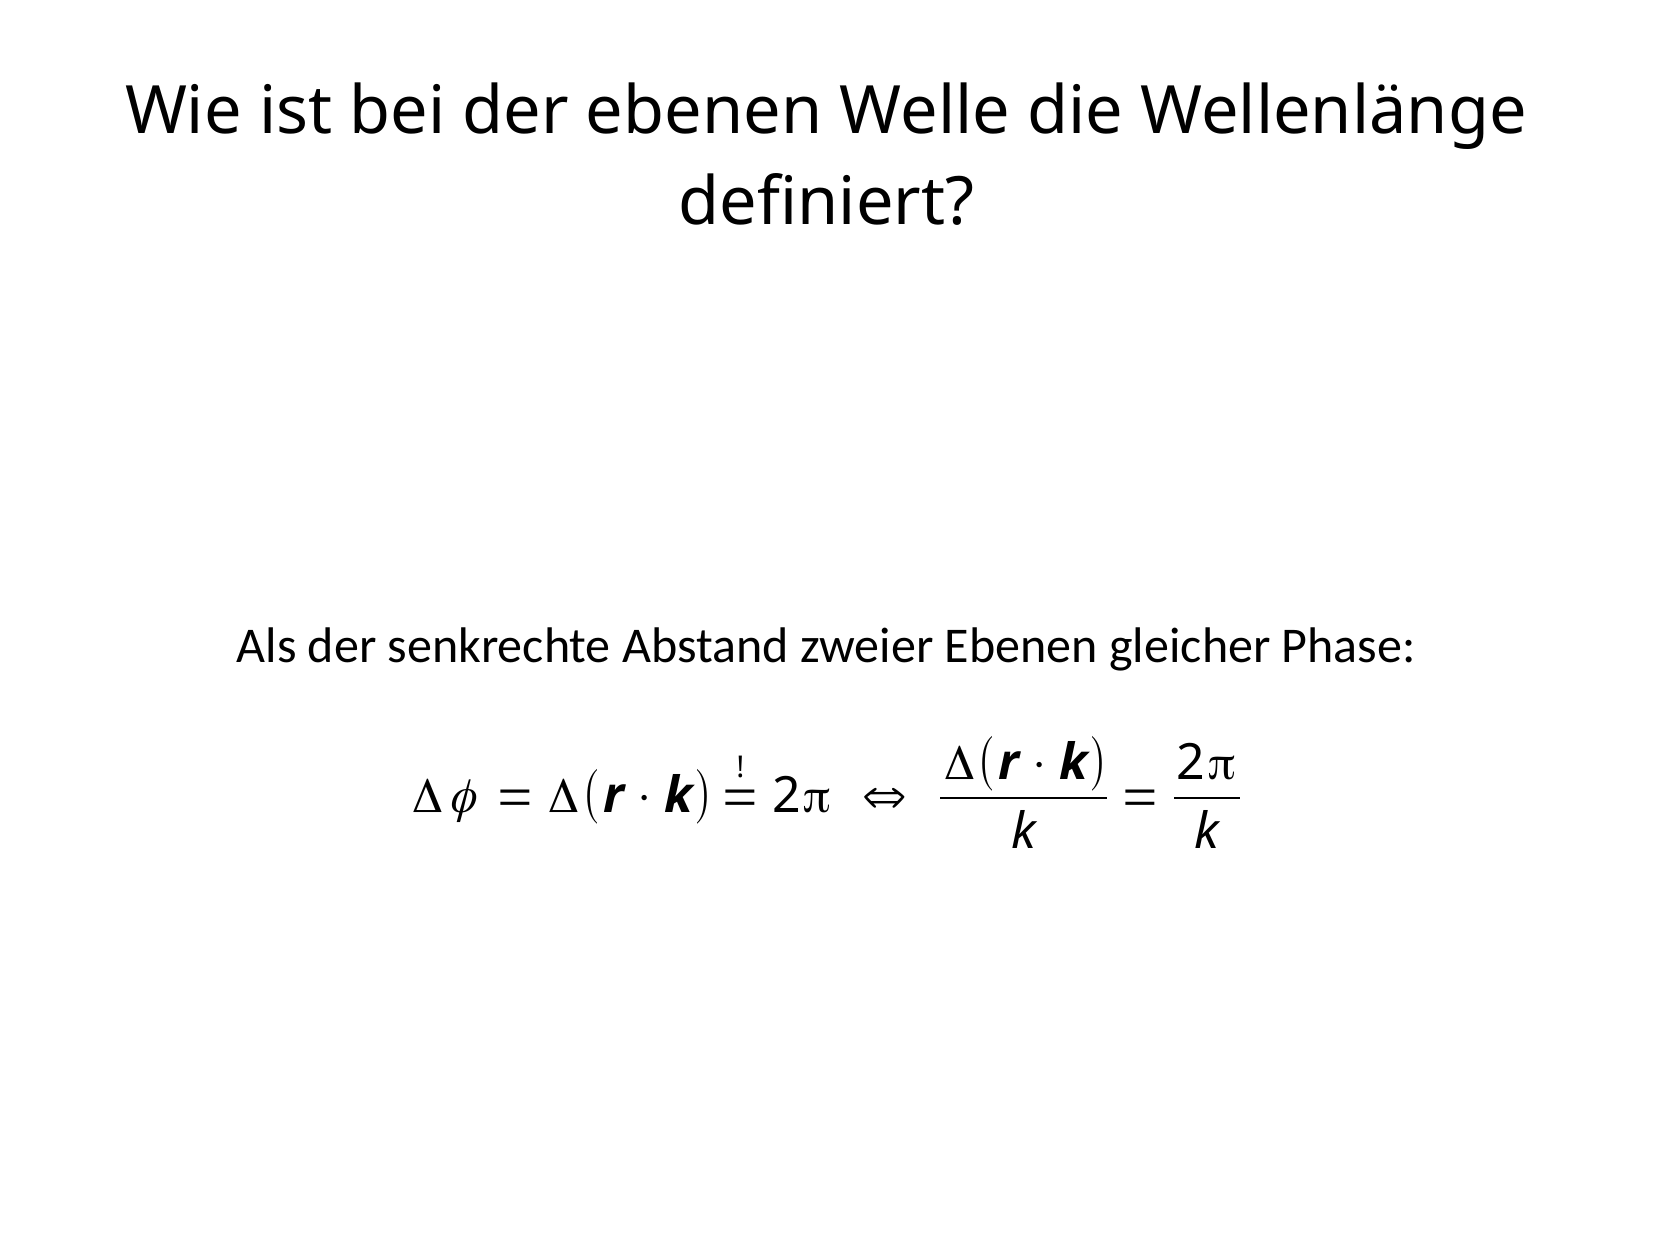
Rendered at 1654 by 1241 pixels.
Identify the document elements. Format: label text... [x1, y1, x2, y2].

subtitle Als der senkrechte Abstand zweier Ebenen gleicher Phase: [82, 290, 1571, 1010]
title Wie ist bei der ebenen Welle die Wellenlänge definiert? [82, 49, 1571, 257]
chart [405, 732, 1249, 862]
